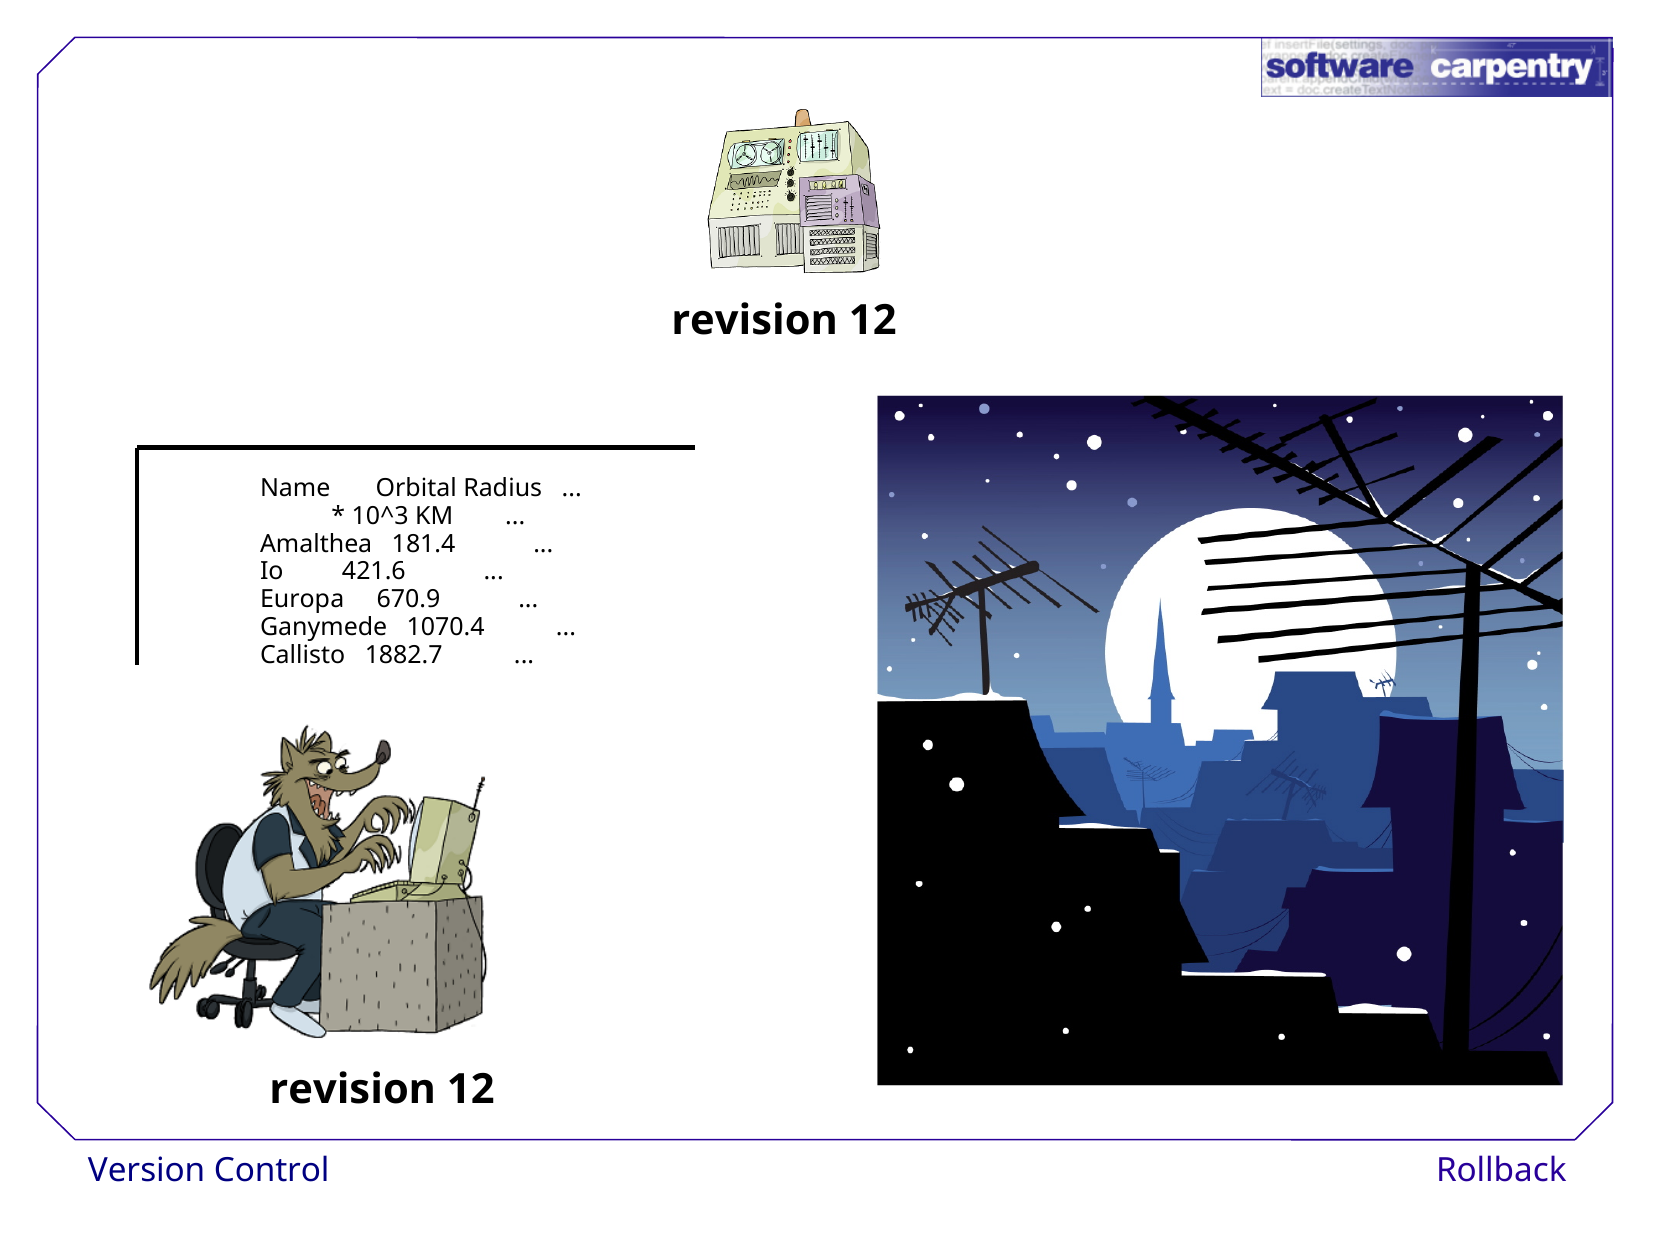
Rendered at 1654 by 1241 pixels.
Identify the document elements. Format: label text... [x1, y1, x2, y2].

picture [875, 393, 1564, 1087]
text_box revision 12 [254, 1059, 511, 1122]
picture [688, 90, 903, 286]
picture [1261, 39, 1613, 97]
text_box revision 12 [656, 289, 912, 352]
text_box Name Orbital Radius ... * 10^3 KM ... Amalthea 181.4 ... Io 421.6 ... Europa 670.9 ... Ganymede 1070.4 ... Callisto 1882.7 ... [245, 466, 598, 677]
picture [137, 705, 516, 1069]
